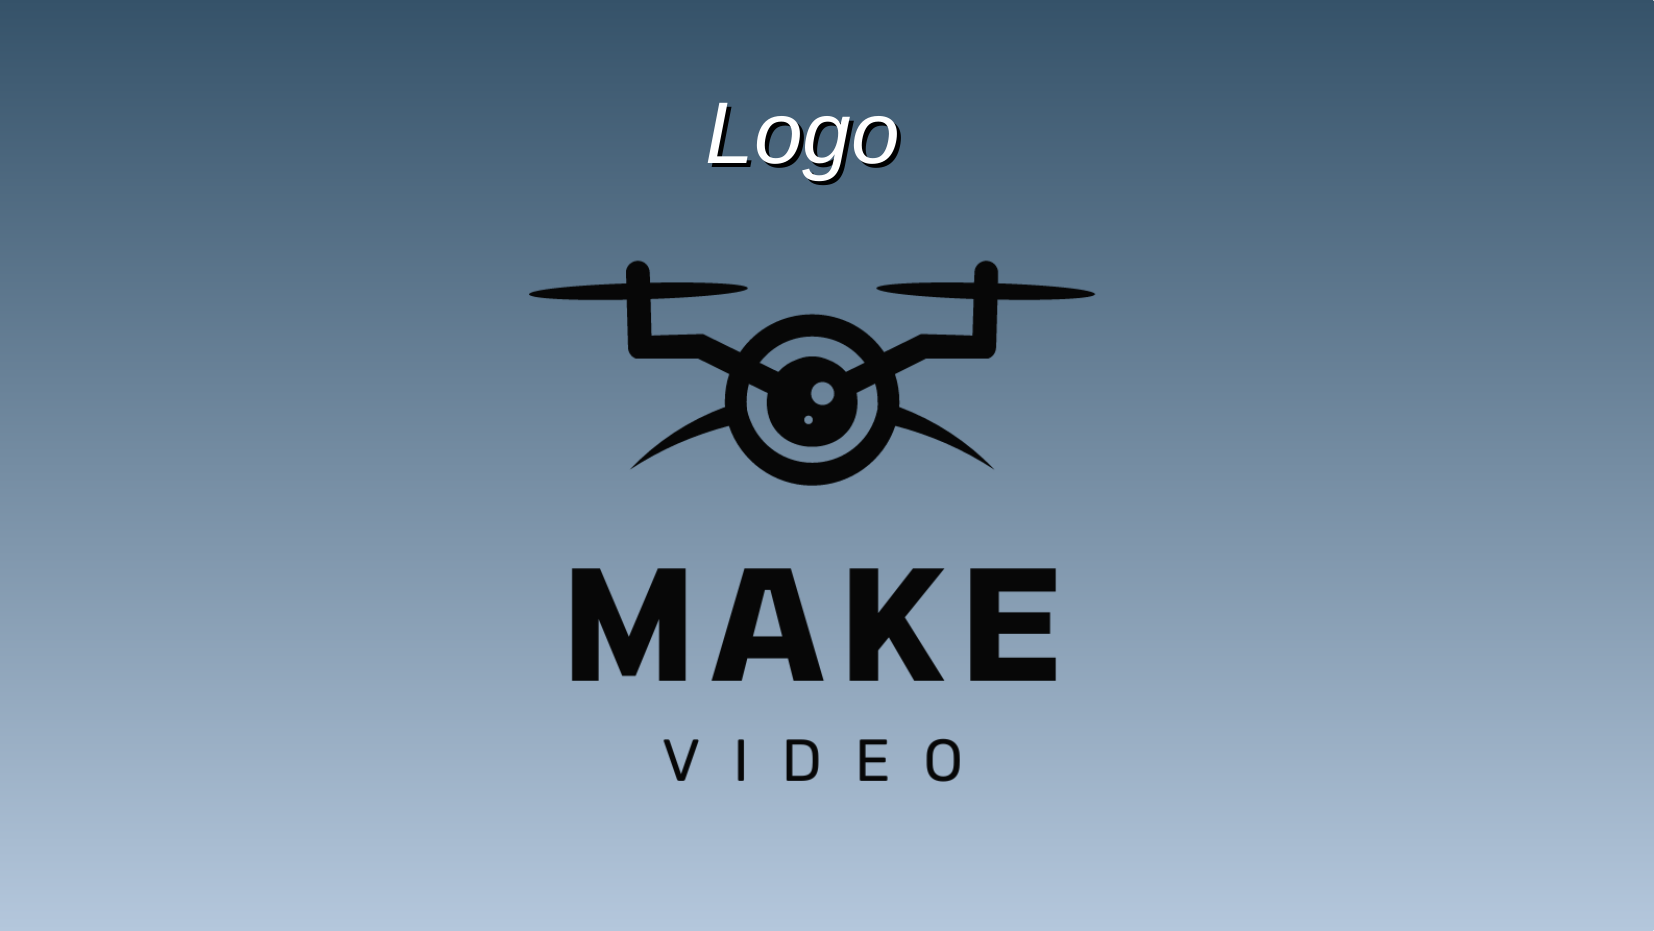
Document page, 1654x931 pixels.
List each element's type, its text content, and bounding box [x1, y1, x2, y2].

picture [429, 222, 1211, 931]
title Logo [59, 29, 1548, 237]
